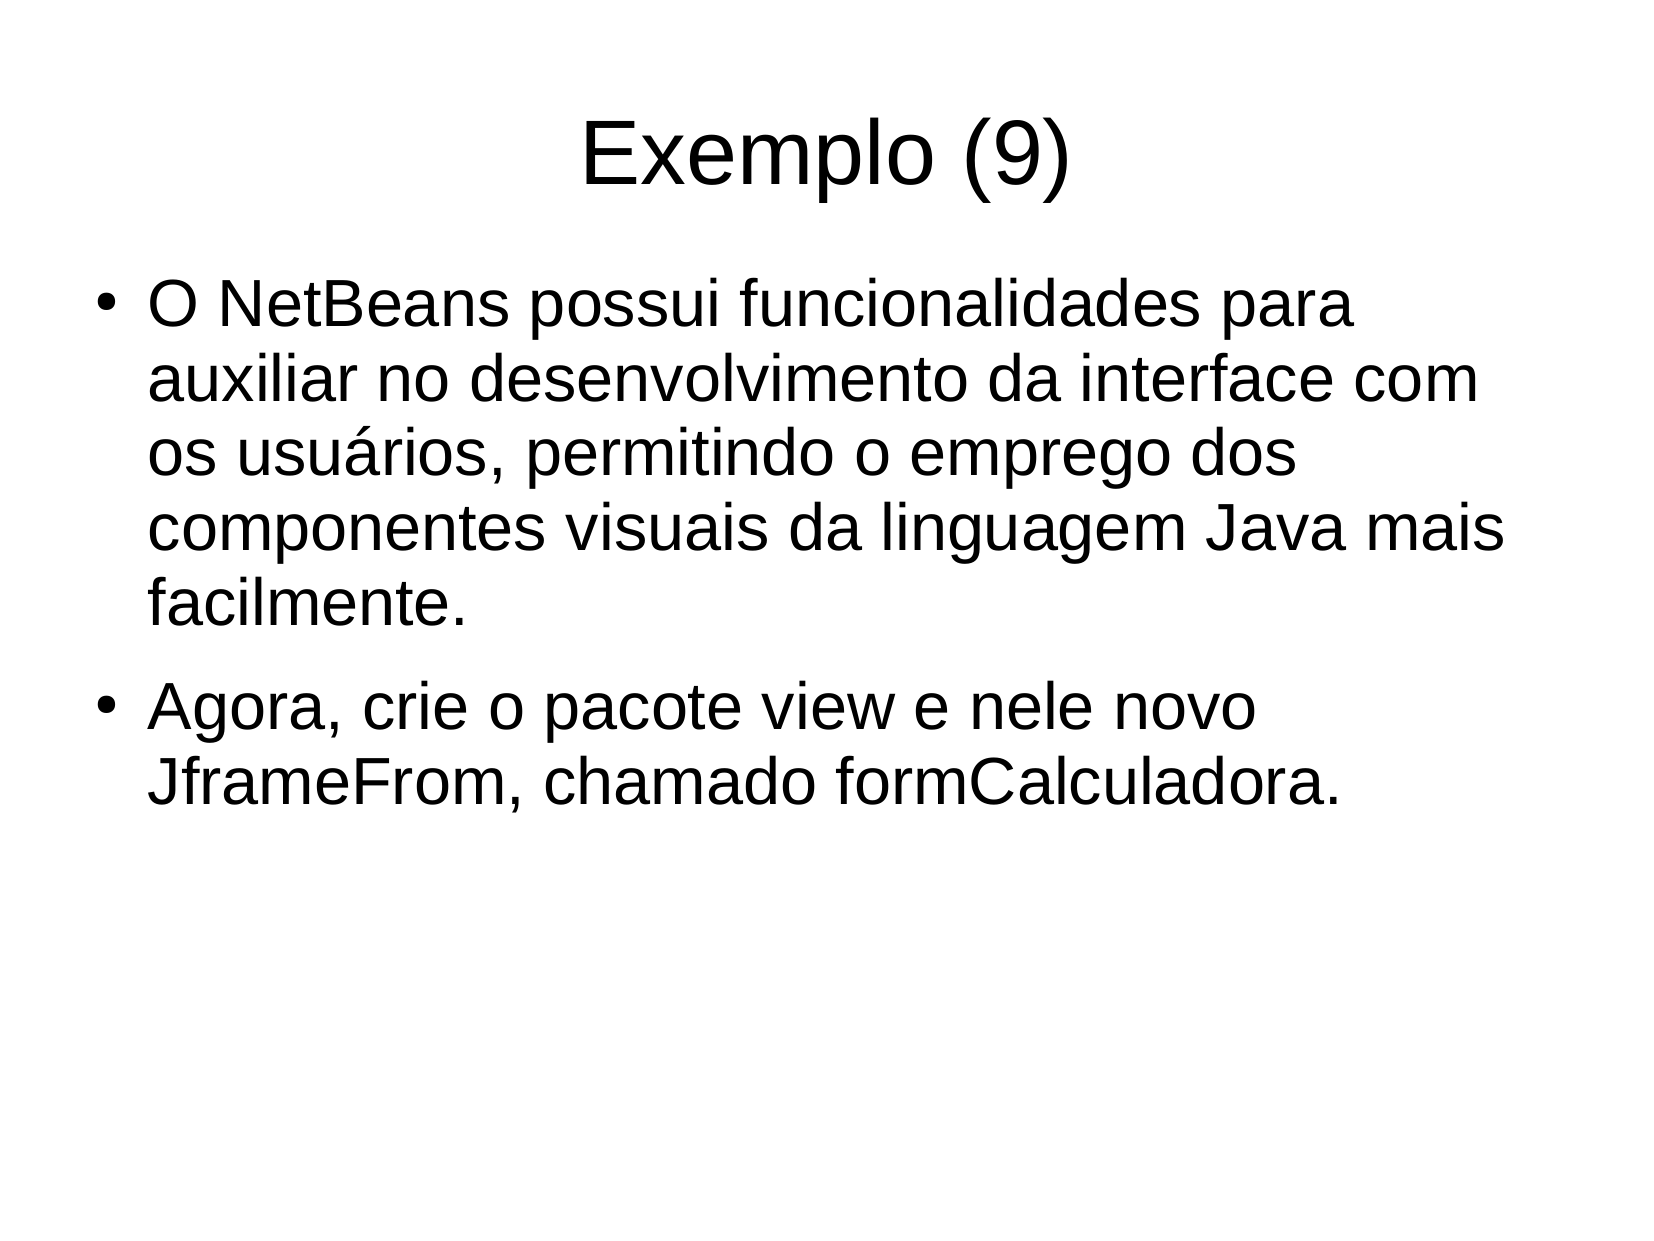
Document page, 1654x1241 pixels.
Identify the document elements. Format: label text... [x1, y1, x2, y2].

title Exemplo (9) [82, 49, 1571, 257]
list O NetBeans possui funcionalidades para auxiliar no desenvolvimento da interface com os usuários, permitindo o emprego dos componentes visuais da linguagem Java mais facilmente. Agora, crie o pacote view e nele novo JframeFrom, chamado formCalculadora. [76, 265, 1565, 1182]
